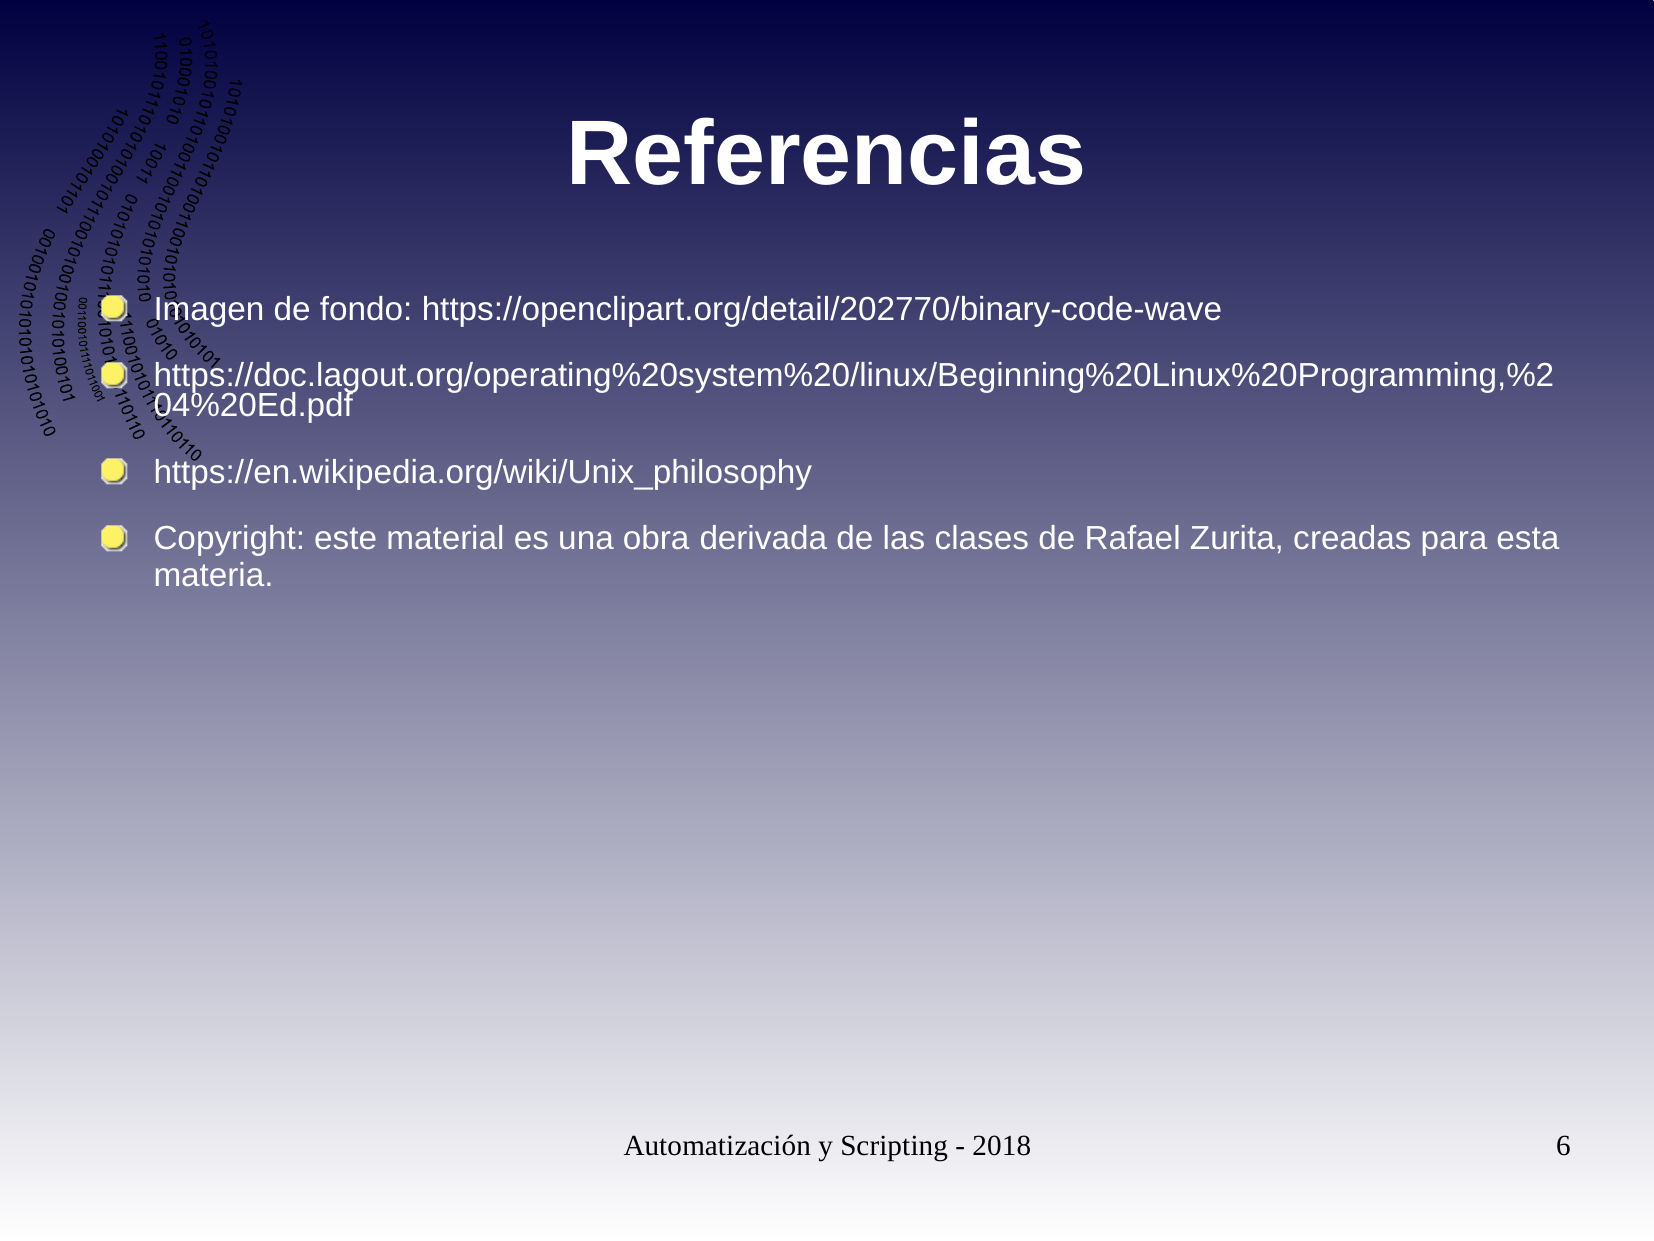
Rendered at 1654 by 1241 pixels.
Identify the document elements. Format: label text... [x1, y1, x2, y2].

title Referencias [82, 49, 1571, 257]
list Imagen de fondo: https://openclipart.org/detail/202770/binary-code-wave https://doc.lagout.org/operating%20system%20/linux/Beginning%20Linux%20Programming,%204%20Ed.pdf https://en.wikipedia.org/wiki/Unix_philosophy Copyright: este material es una obra derivada de las clases de Rafael Zurita, creadas para esta materia. [82, 290, 1571, 1010]
picture [18, 20, 243, 461]
